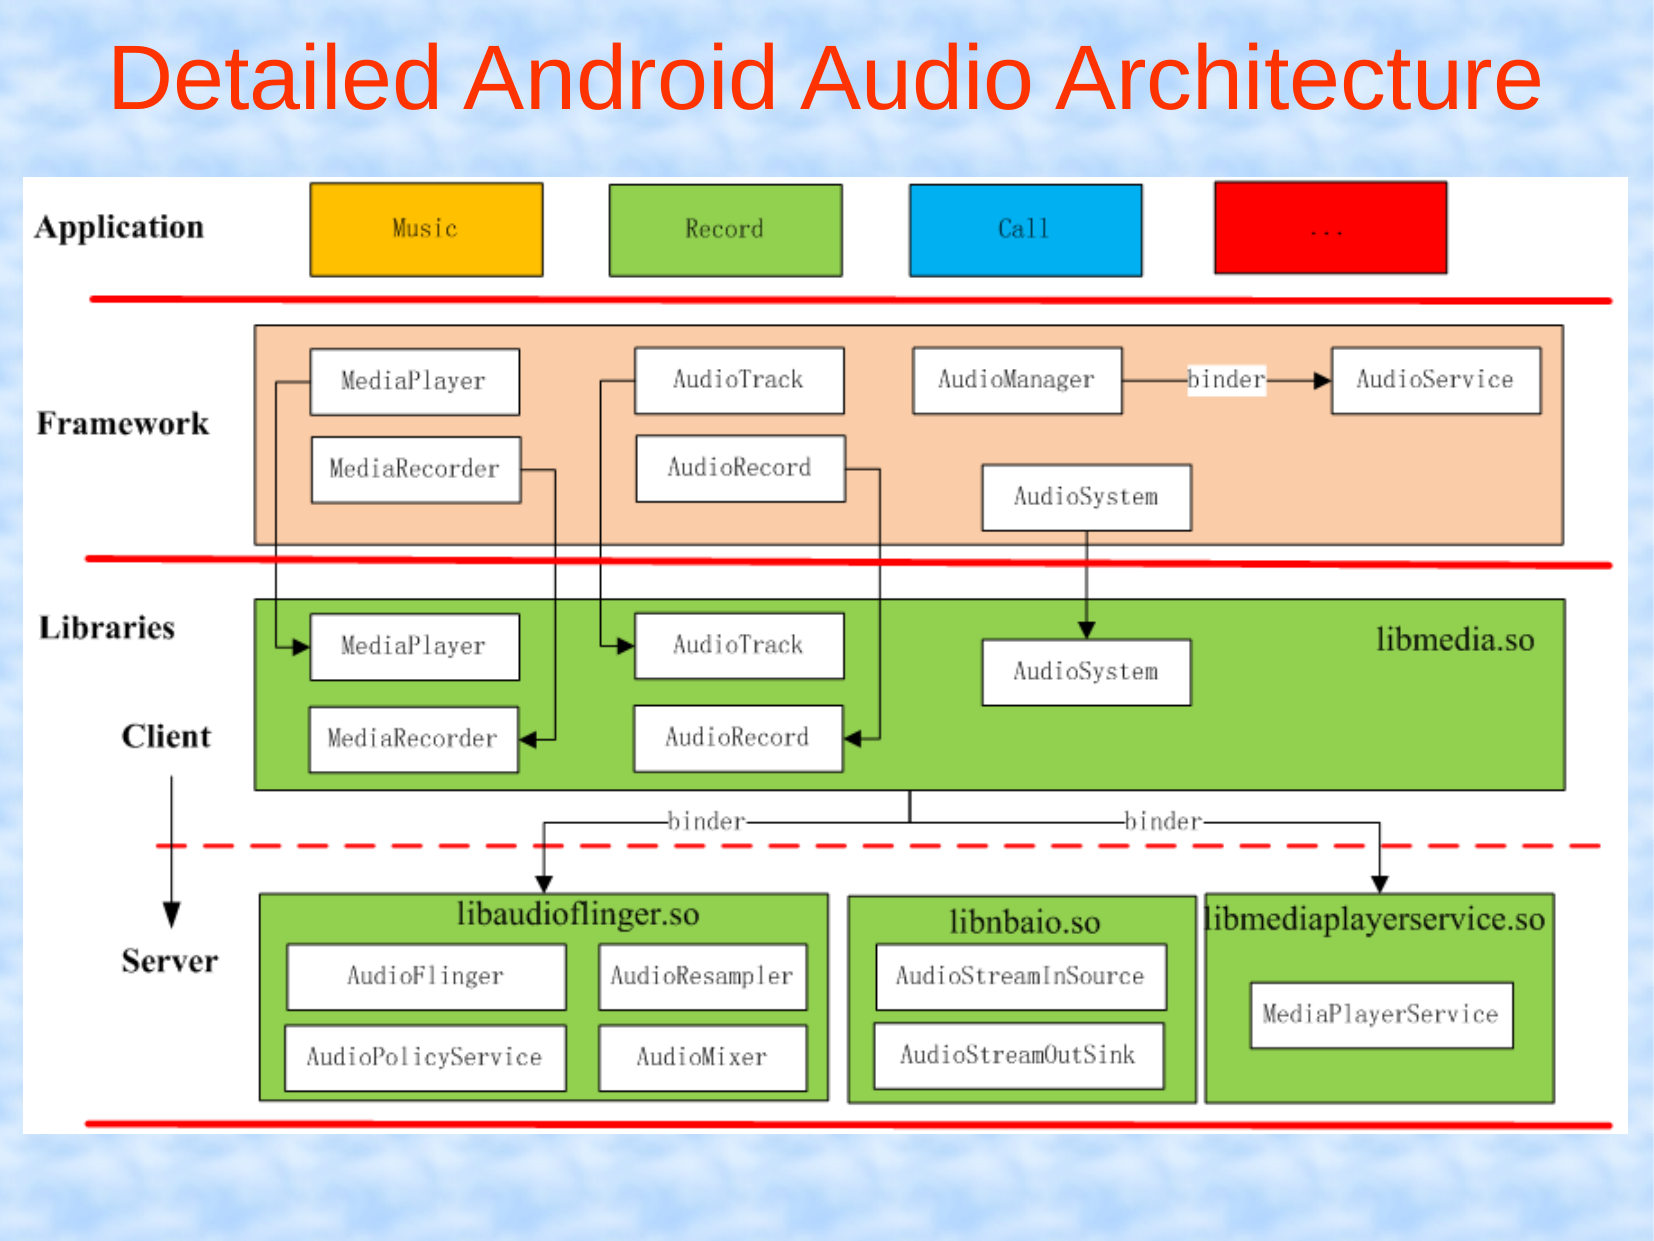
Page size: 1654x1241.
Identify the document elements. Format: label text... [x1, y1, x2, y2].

picture [0, 0, 1654, 1241]
title Detailed Android Audio Architecture [82, 26, 1571, 130]
